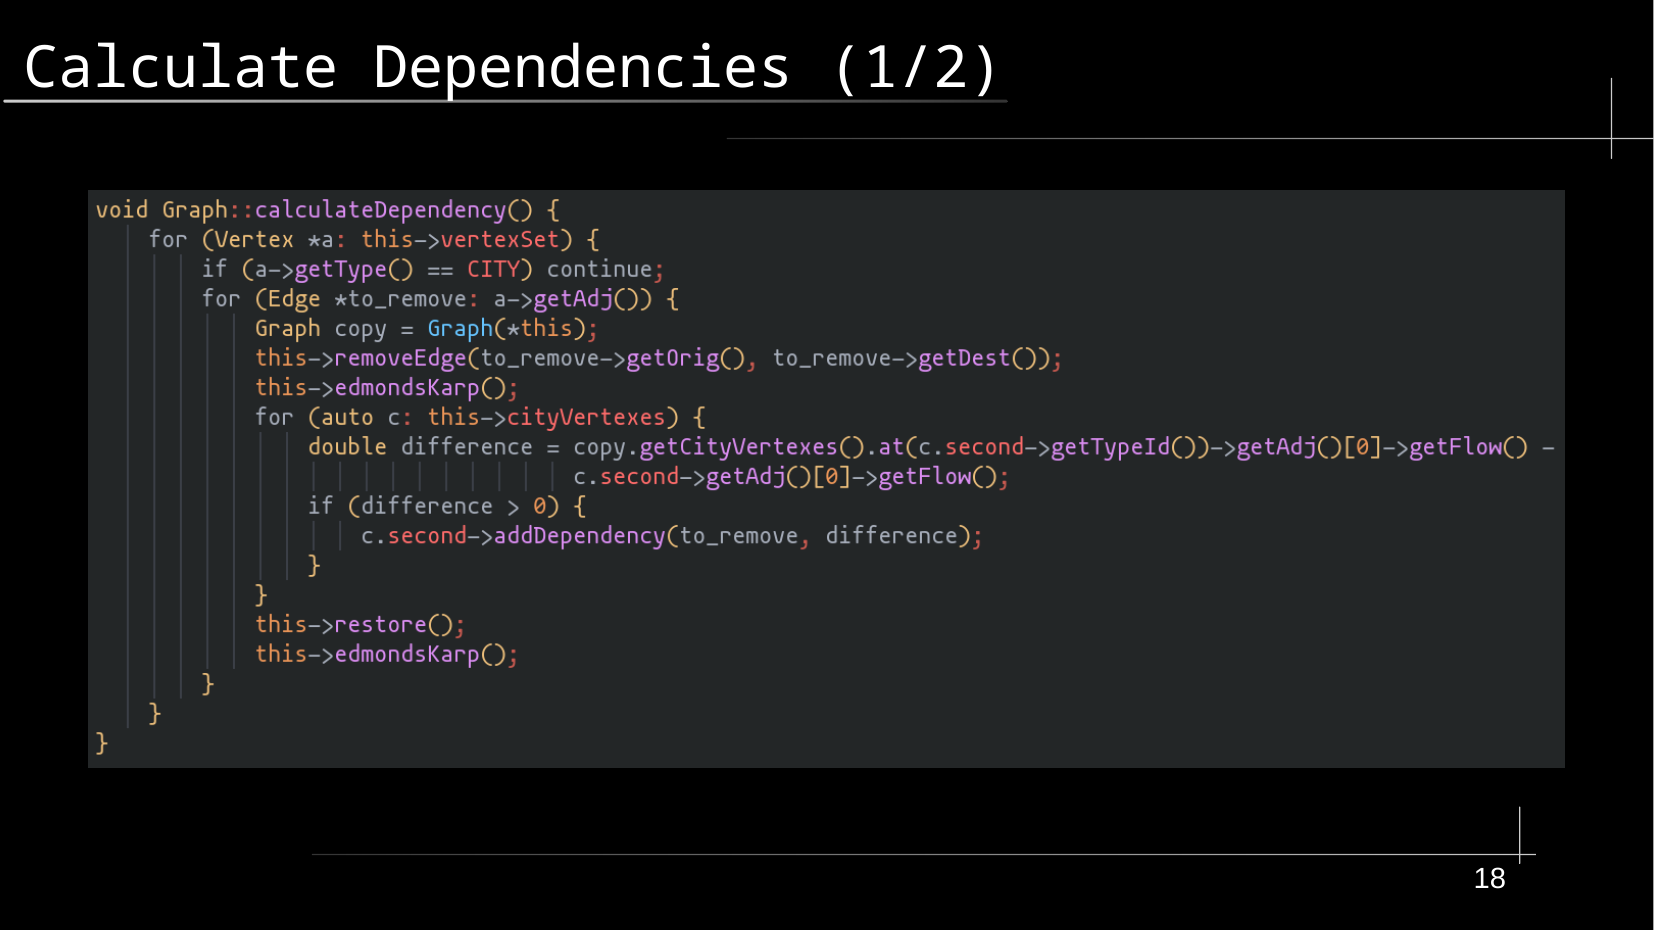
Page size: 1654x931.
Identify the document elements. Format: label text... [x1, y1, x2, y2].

title Calculate Dependencies (1/2) [23, 11, 1589, 119]
picture [88, 190, 1565, 768]
